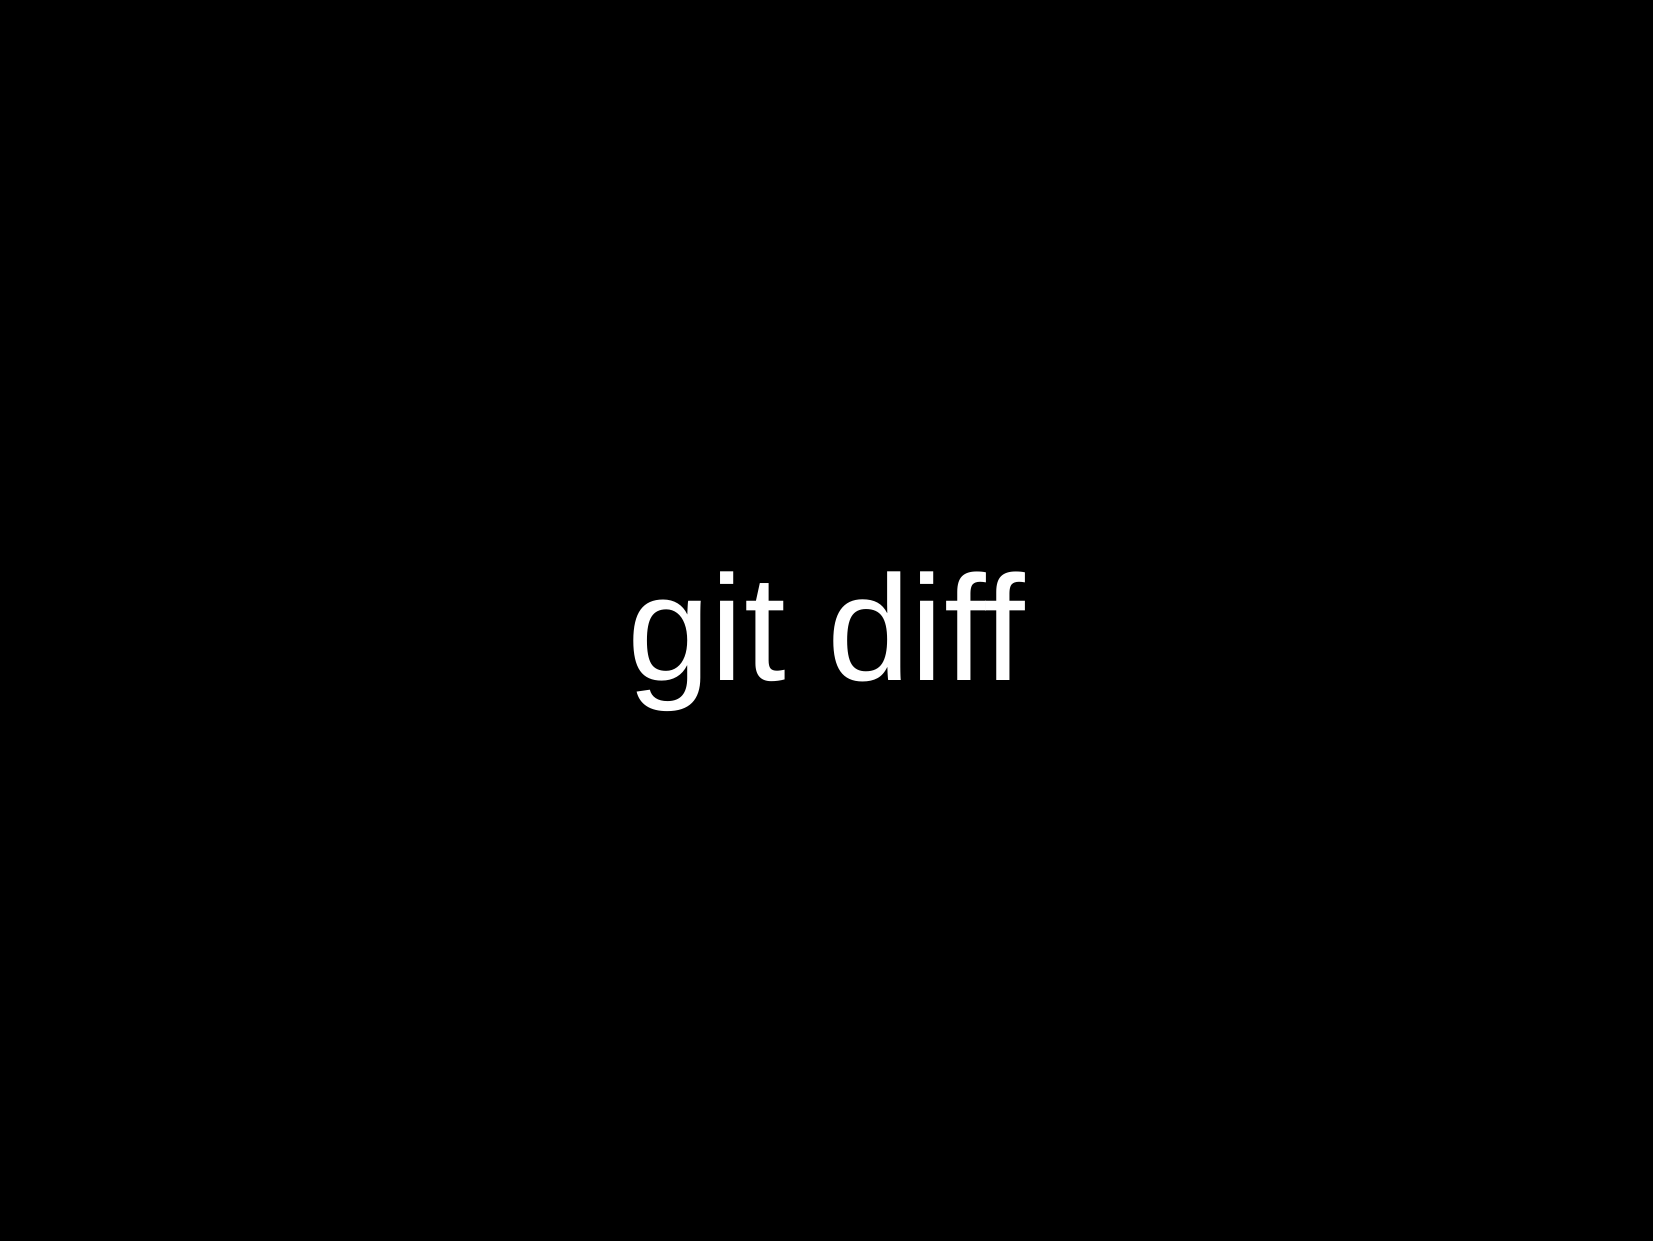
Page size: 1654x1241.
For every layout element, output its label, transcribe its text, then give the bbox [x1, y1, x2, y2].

title git diff [82, 525, 1571, 733]
